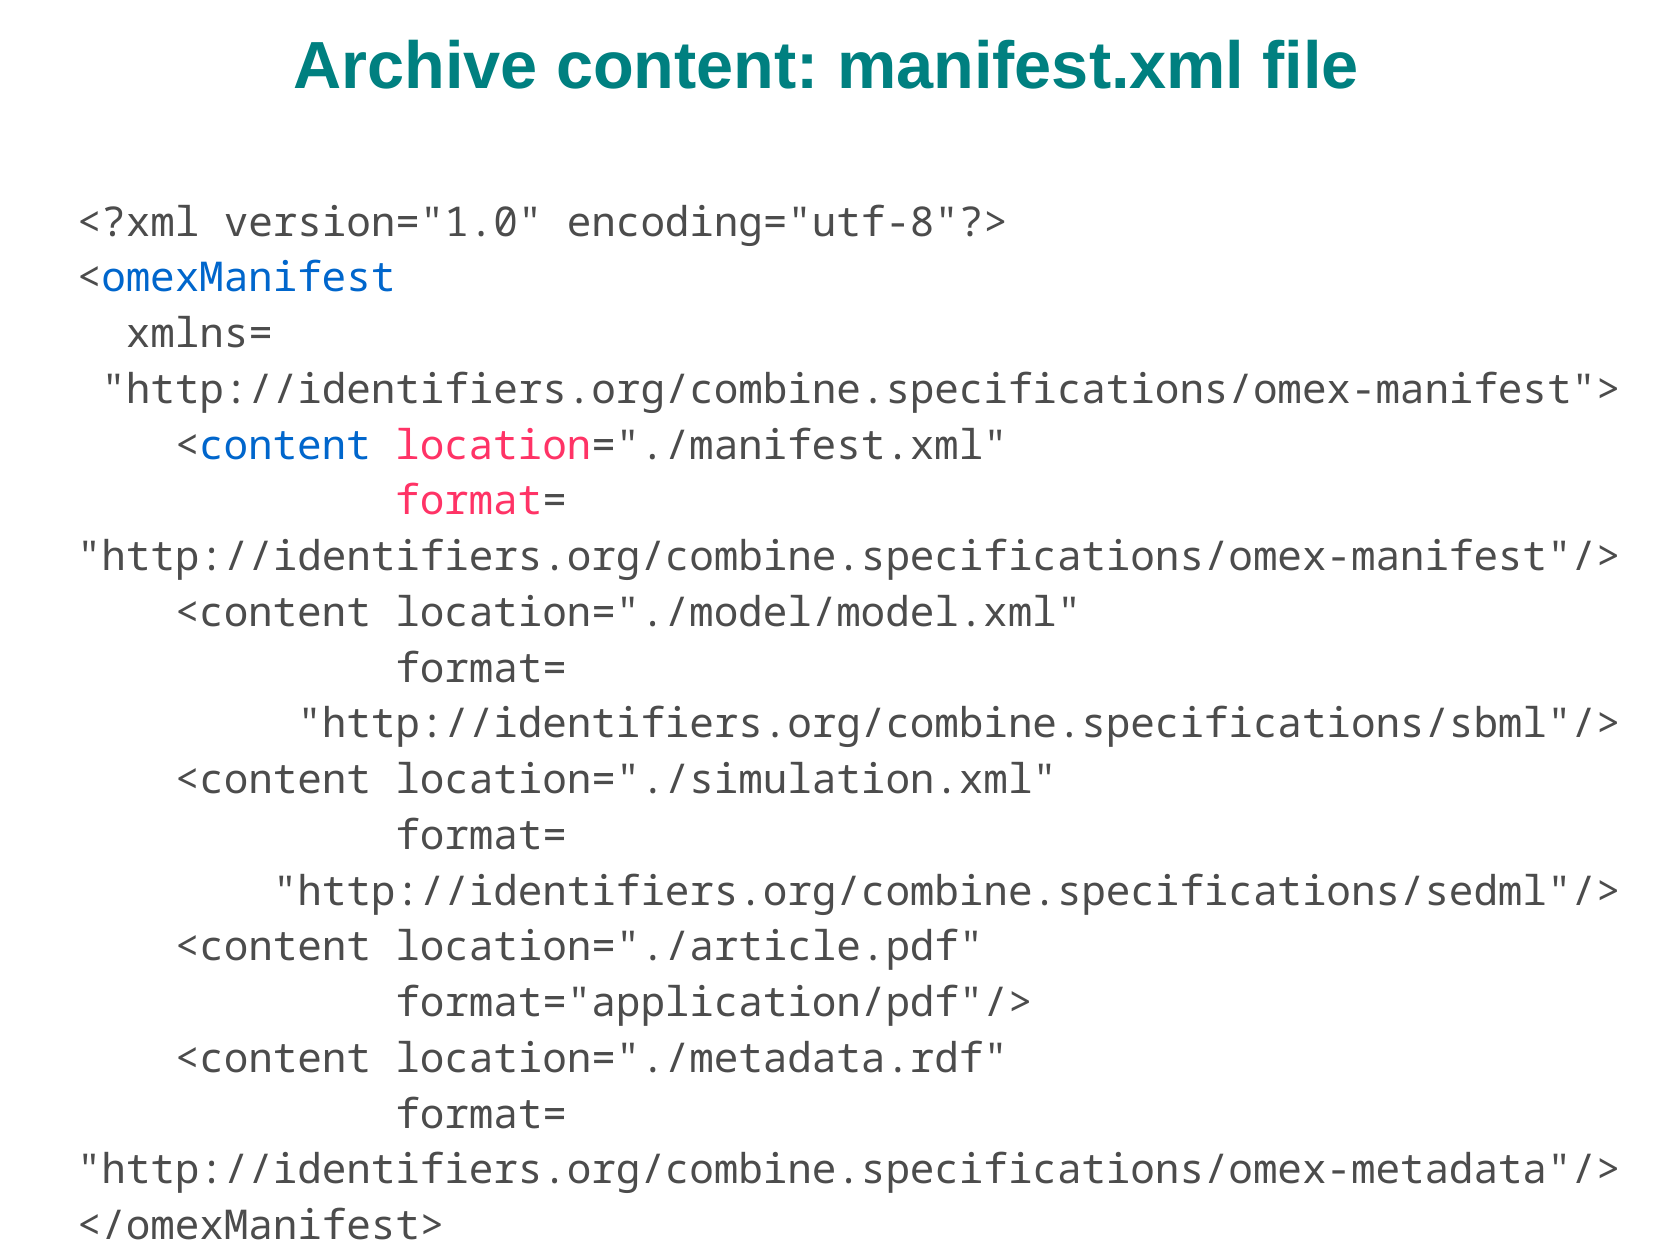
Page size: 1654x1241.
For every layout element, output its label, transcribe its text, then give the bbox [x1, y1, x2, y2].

title Archive content: manifest.xml file [82, 2, 1571, 129]
list <?xml version="1.0" encoding="utf-8"?> <omexManifest xmlns= "http://identifiers.org/combine.specifications/omex-manifest"> <content location="./manifest.xml" format= "http://identifiers.org/combine.specifications/omex-manifest"/> <content location="./model/model.xml" format= "http://identifiers.org/combine.specifications/sbml"/> <content location="./simulation.xml" format= "http://identifiers.org/combine.specifications/sedml"/> <content location="./article.pdf" format="application/pdf"/> <content location="./metadata.rdf" format= "http://identifiers.org/combine.specifications/omex-metadata"/> </omexManifest> [76, 192, 1654, 1241]
